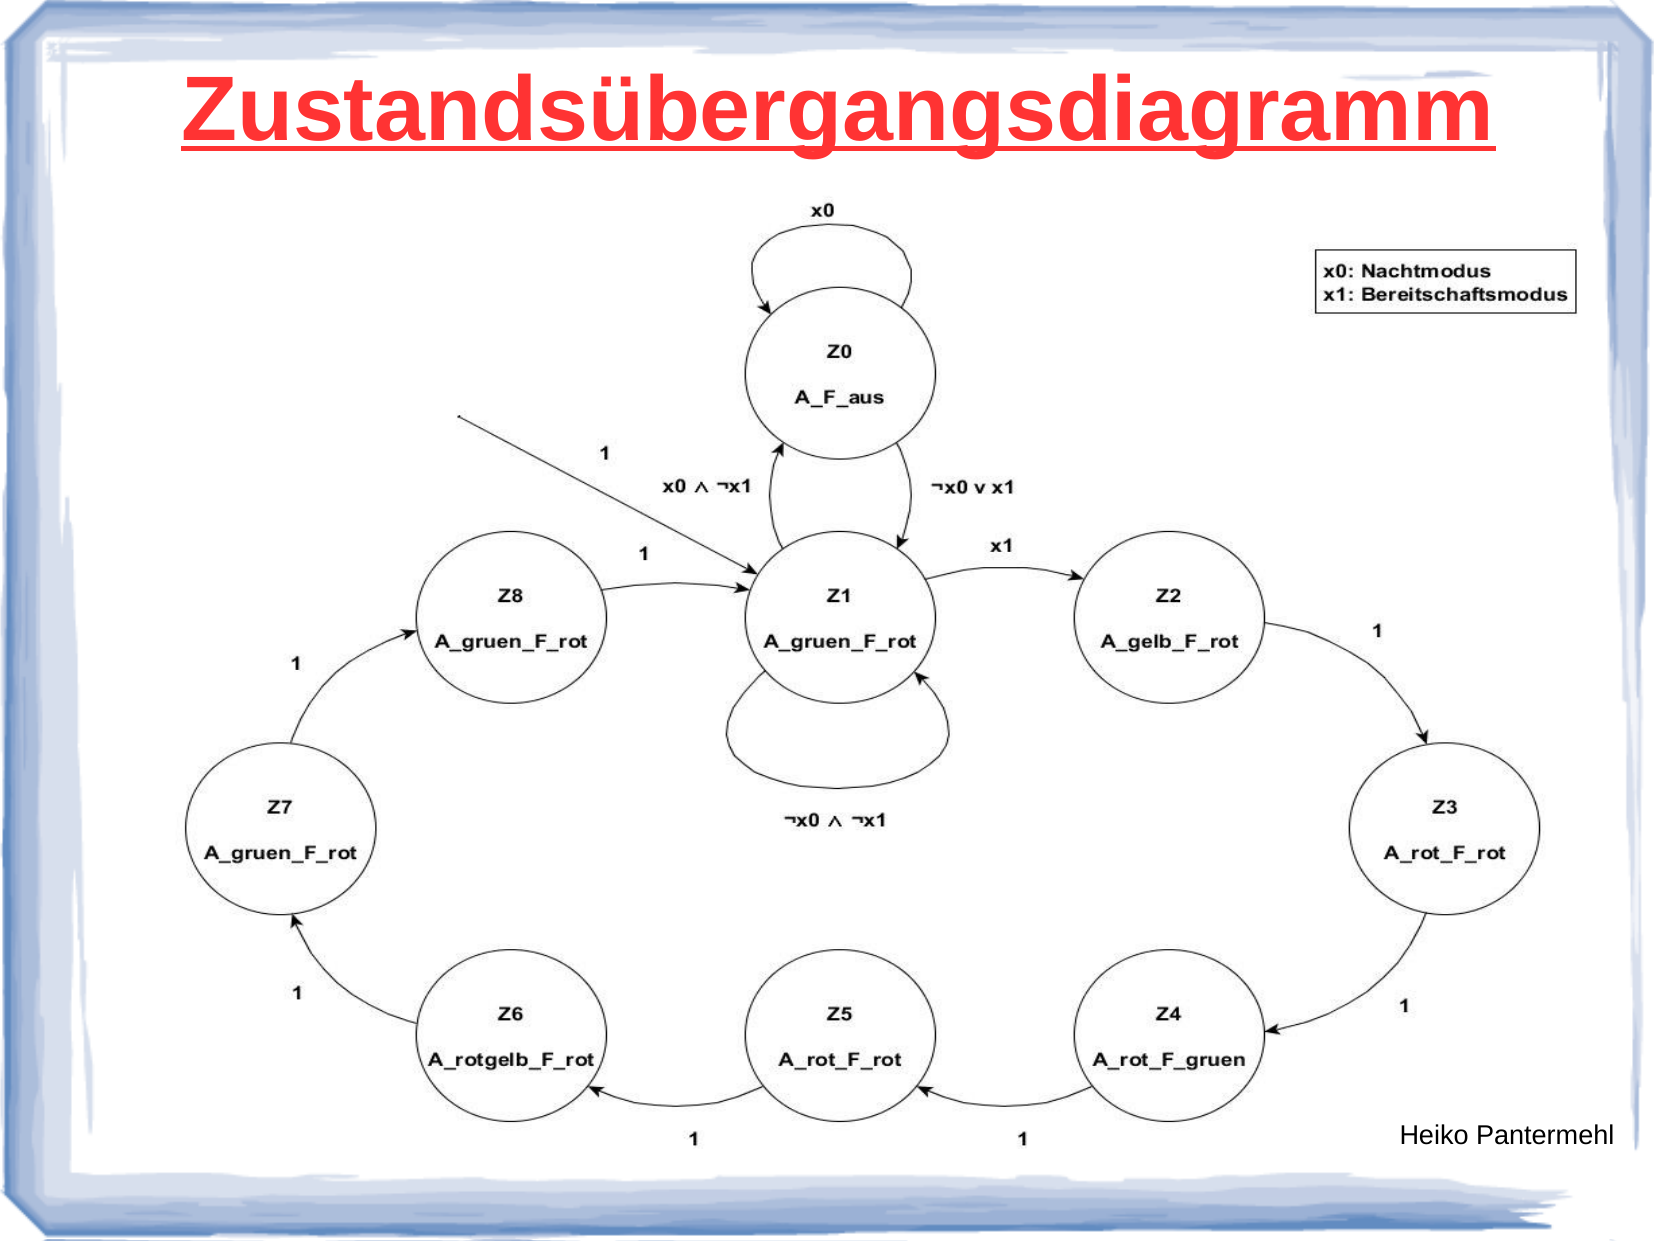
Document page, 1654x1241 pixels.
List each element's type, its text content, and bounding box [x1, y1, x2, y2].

title Zustandsübergangsdiagramm [94, 5, 1583, 213]
text_box Heiko Pantermehl [1384, 1112, 1654, 1158]
picture [0, 0, 1654, 1241]
